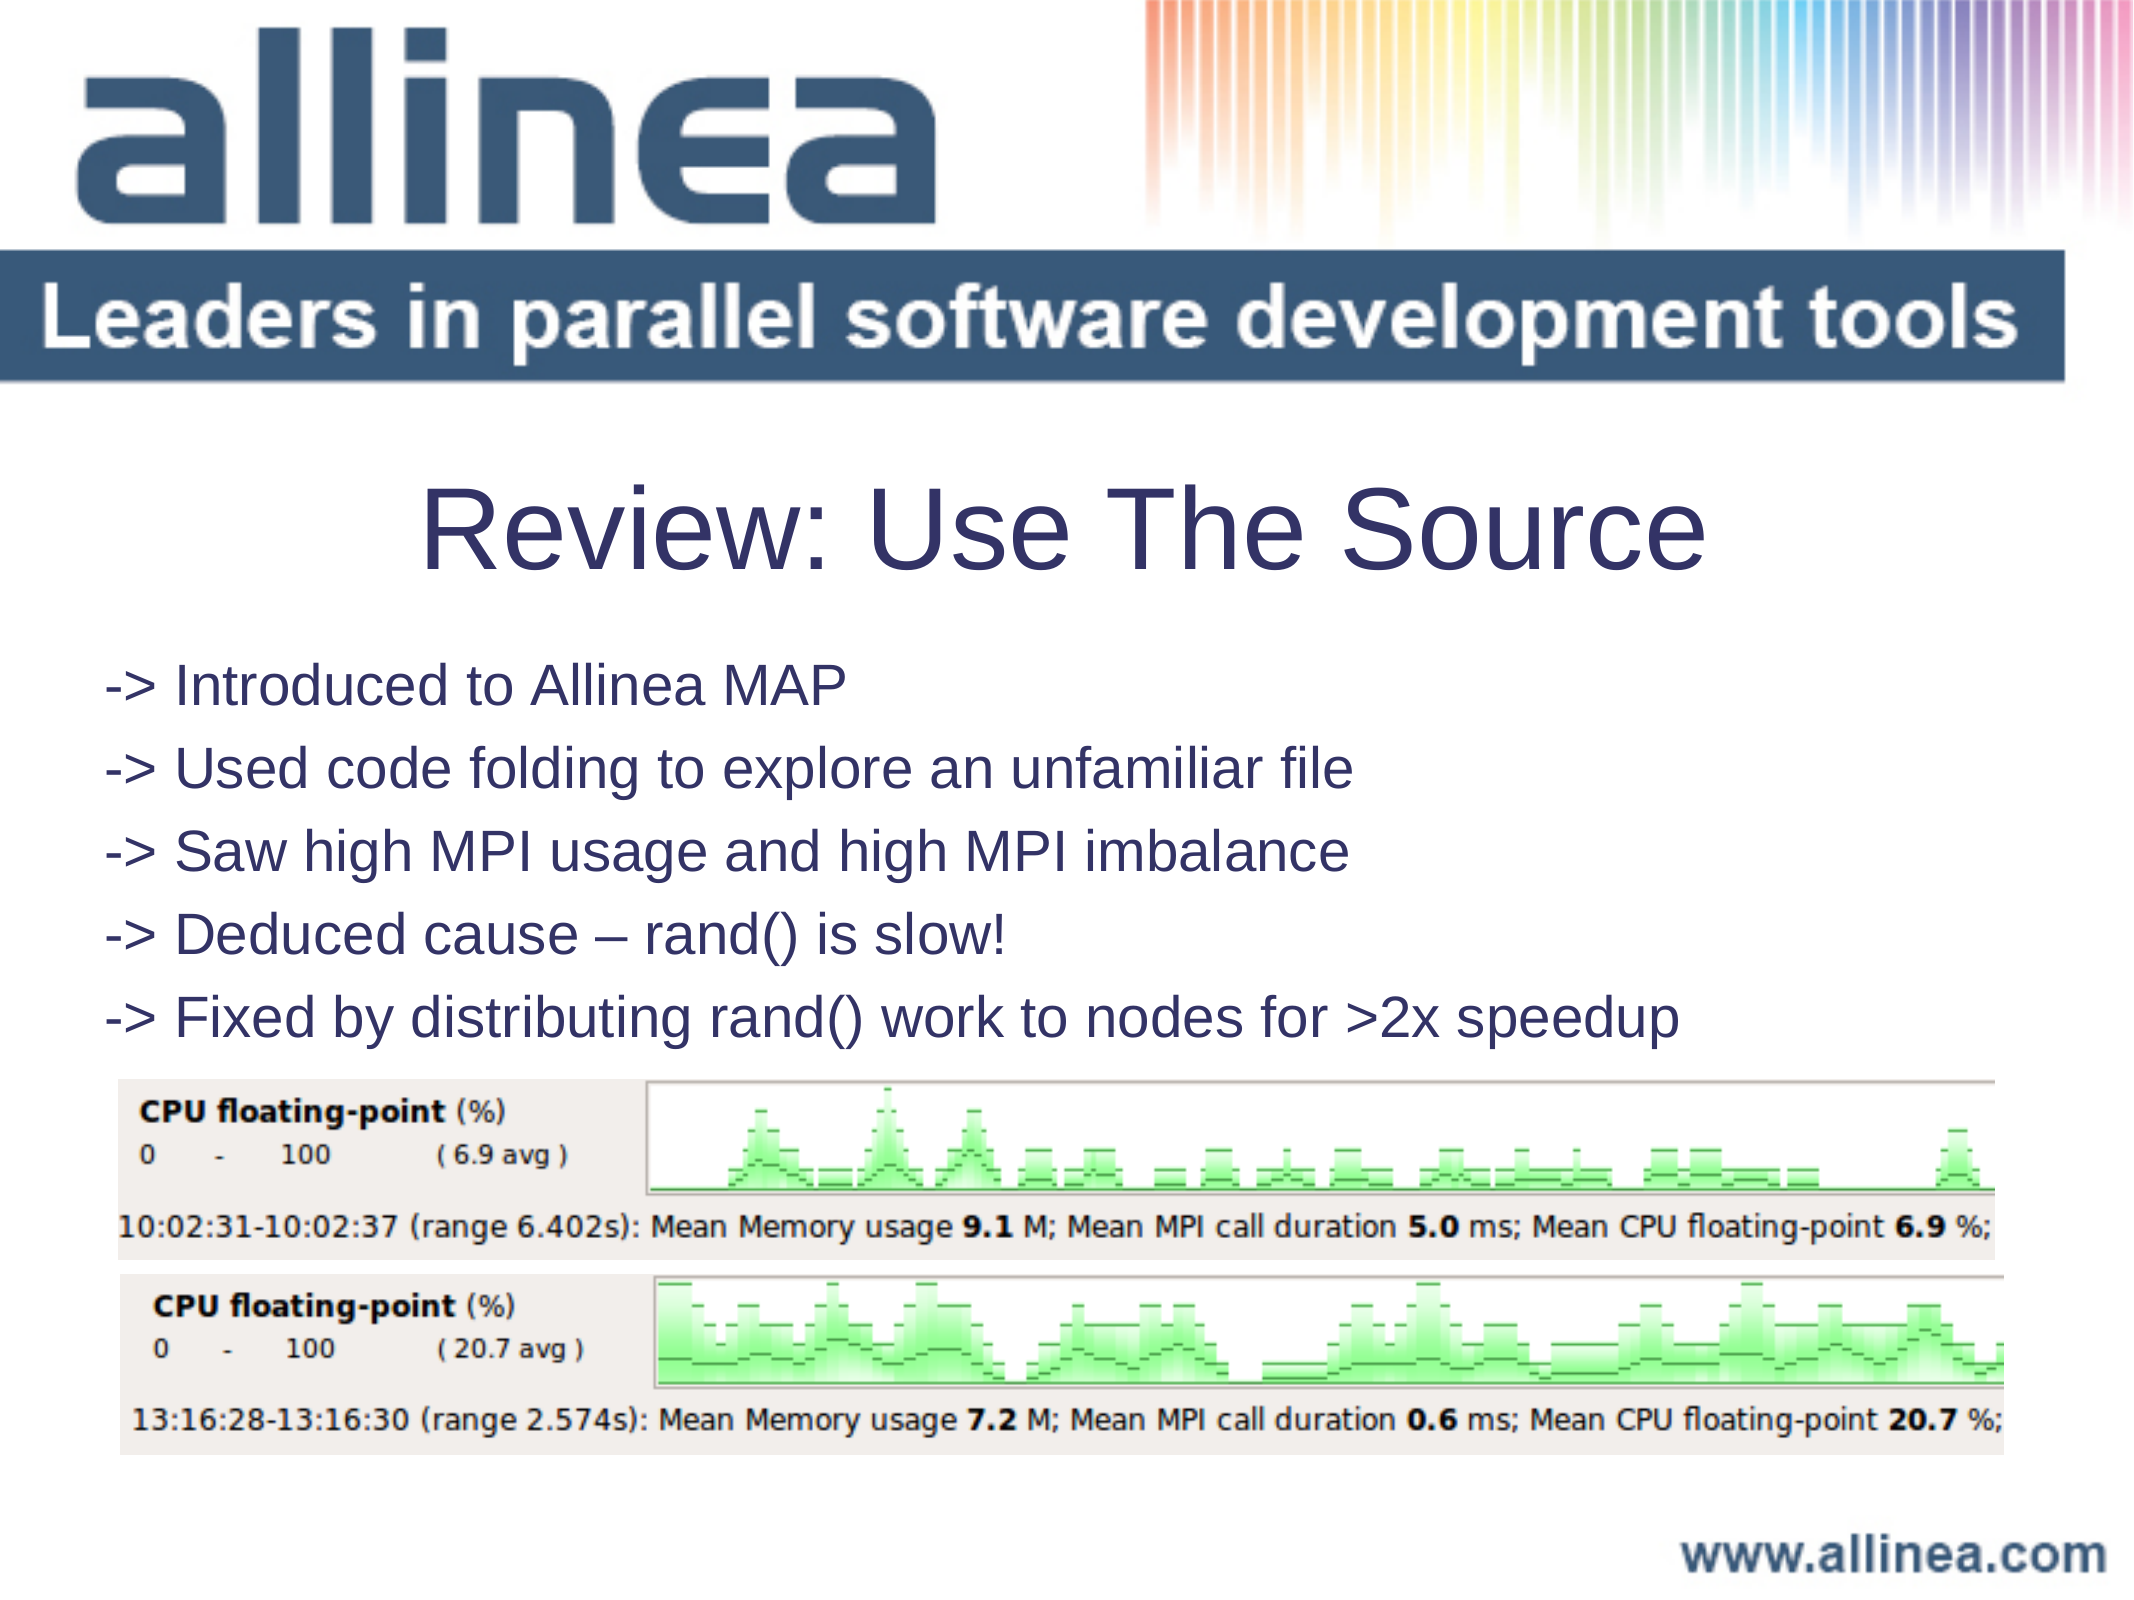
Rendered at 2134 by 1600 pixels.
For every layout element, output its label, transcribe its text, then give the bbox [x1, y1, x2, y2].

text_box -> Introduced to Allinea MAP -> Used code folding to explore an unfamiliar file -> Saw high MPI usage and high MPI imbalance -> Deduced cause – rand() is slow! -> Fixed by distributing rand() work to nodes for >2x speedup [104, 645, 2026, 1051]
text_box Review: Use The Source [104, 392, 2026, 645]
picture [0, 0, 2134, 1600]
